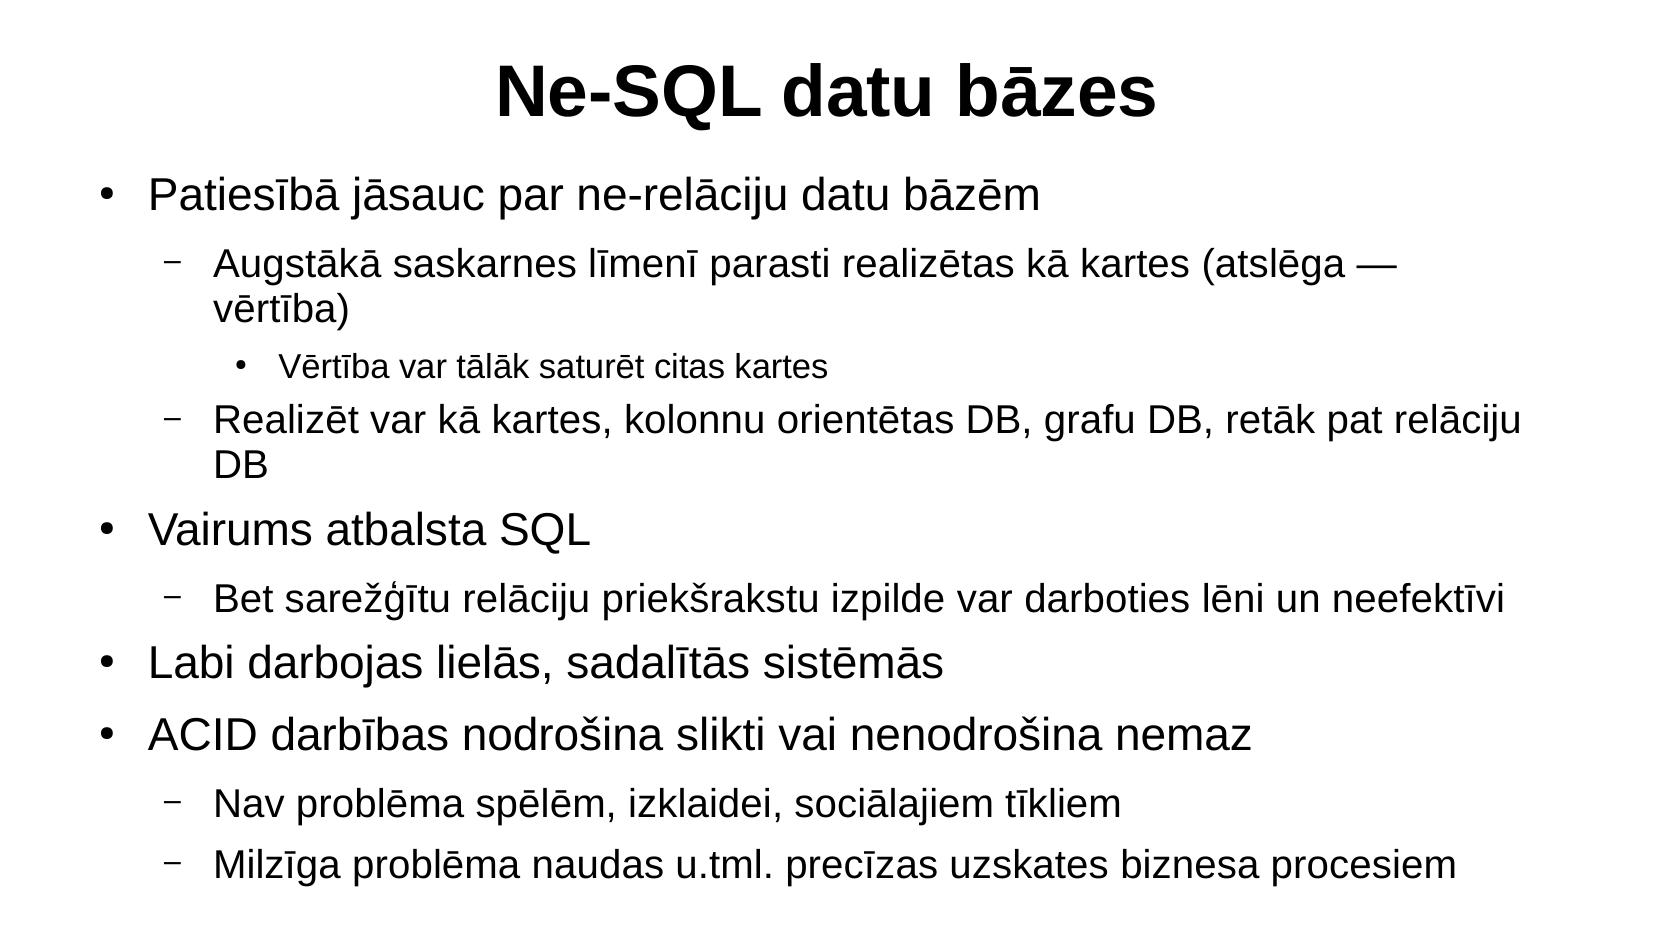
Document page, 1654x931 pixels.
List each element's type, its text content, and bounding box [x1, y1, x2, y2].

list Patiesībā jāsauc par ne-relāciju datu bāzēm Augstākā saskarnes līmenī parasti realizētas kā kartes (atslēga — vērtība) Vērtība var tālāk saturēt citas kartes Realizēt var kā kartes, kolonnu orientētas DB, grafu DB, retāk pat relāciju DB Vairums atbalsta SQL Bet sarežģītu relāciju priekšrakstu izpilde var darboties lēni un neefektīvi Labi darbojas lielās, sadalītās sistēmās ACID darbības nodrošina slikti vai nenodrošina nemaz Nav problēma spēlēm, izklaidei, sociālajiem tīkliem Milzīga problēma naudas u.tml. precīzas uzskates biznesa procesiem [82, 168, 1538, 889]
title Ne-SQL datu bāzes [82, 37, 1571, 147]
